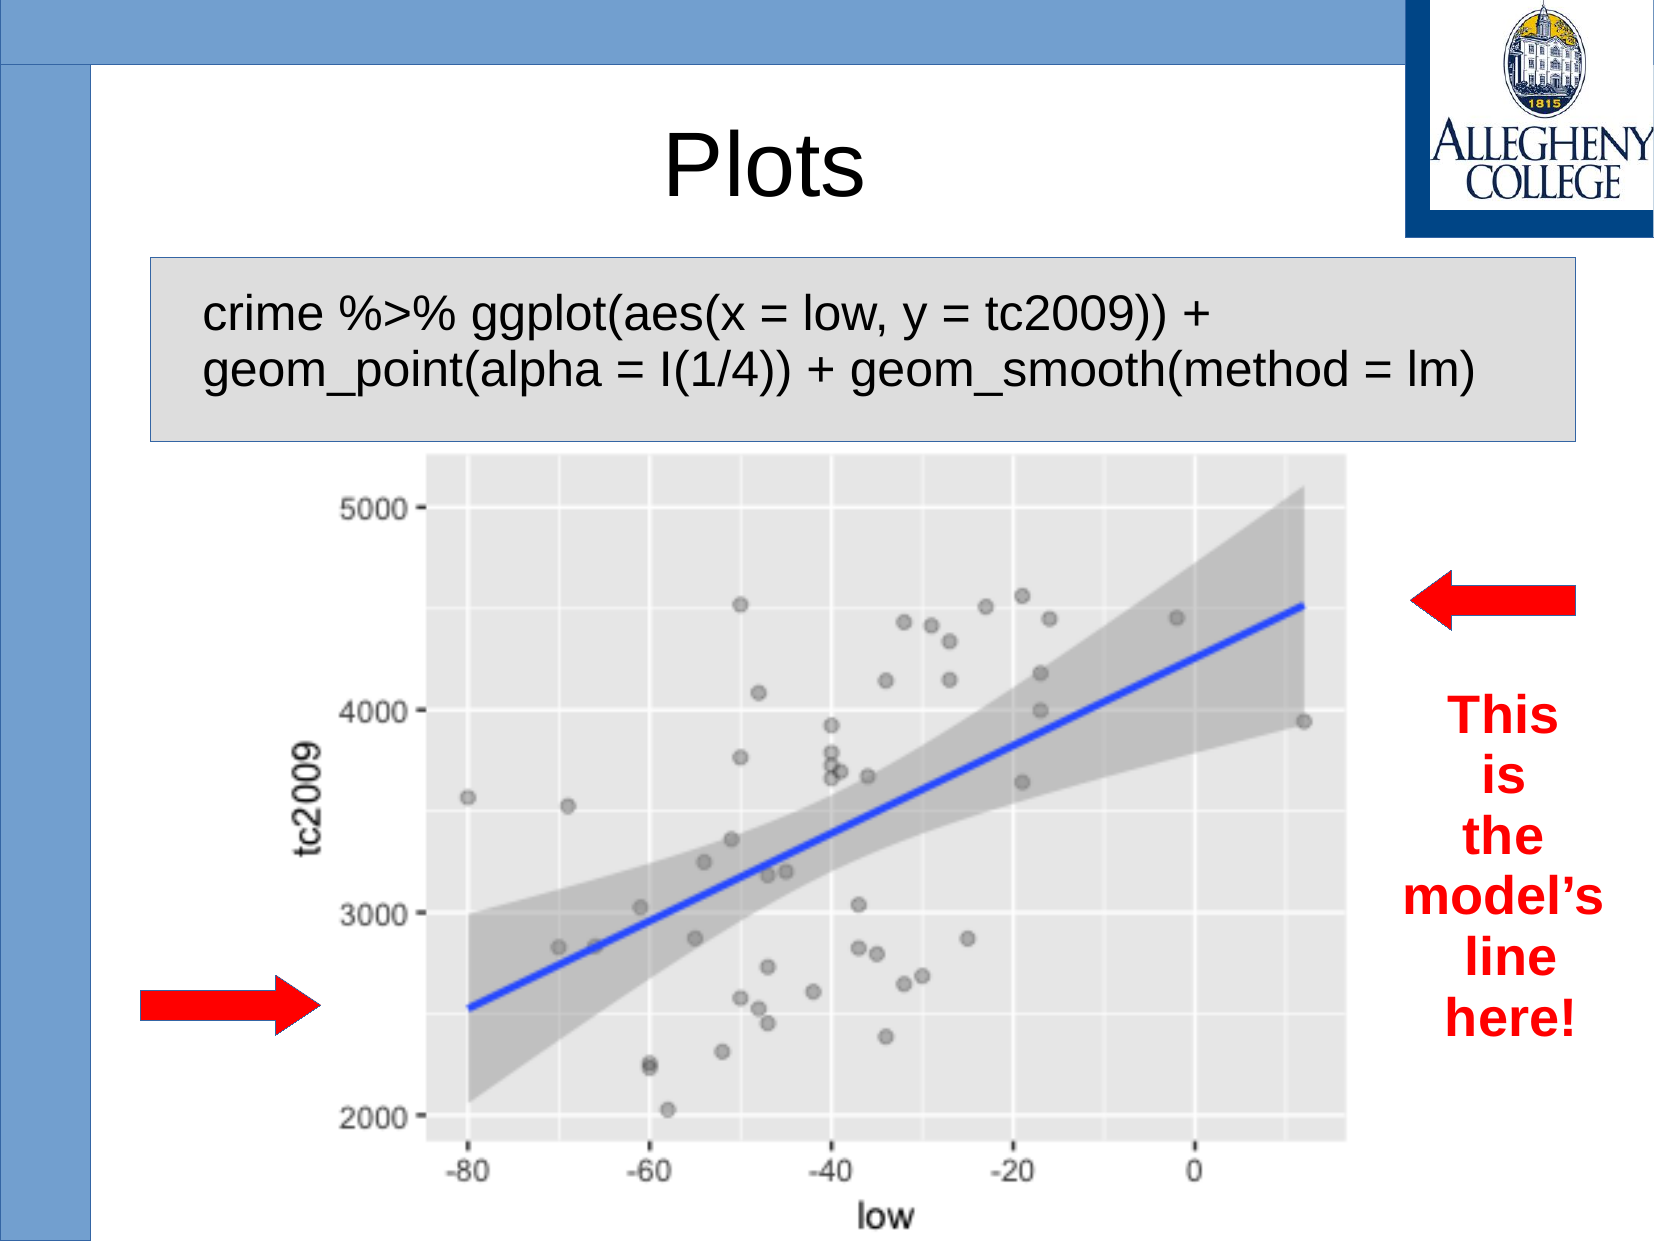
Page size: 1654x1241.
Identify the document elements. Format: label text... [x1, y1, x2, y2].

list crime %>% ggplot(aes(x = low, y = tc2009)) + geom_point(alpha = I(1/4)) + geom_smooth(method = lm) [129, 283, 1619, 457]
text_box [0, 0, 1654, 1241]
title Plots [118, 65, 1412, 269]
picture [274, 457, 1366, 1241]
text_box This is the model’s line here! [1387, 676, 1636, 1055]
text_box [1410, 570, 1576, 631]
picture [1430, 0, 1654, 210]
text_box [140, 975, 321, 1036]
text_box [150, 257, 1576, 283]
